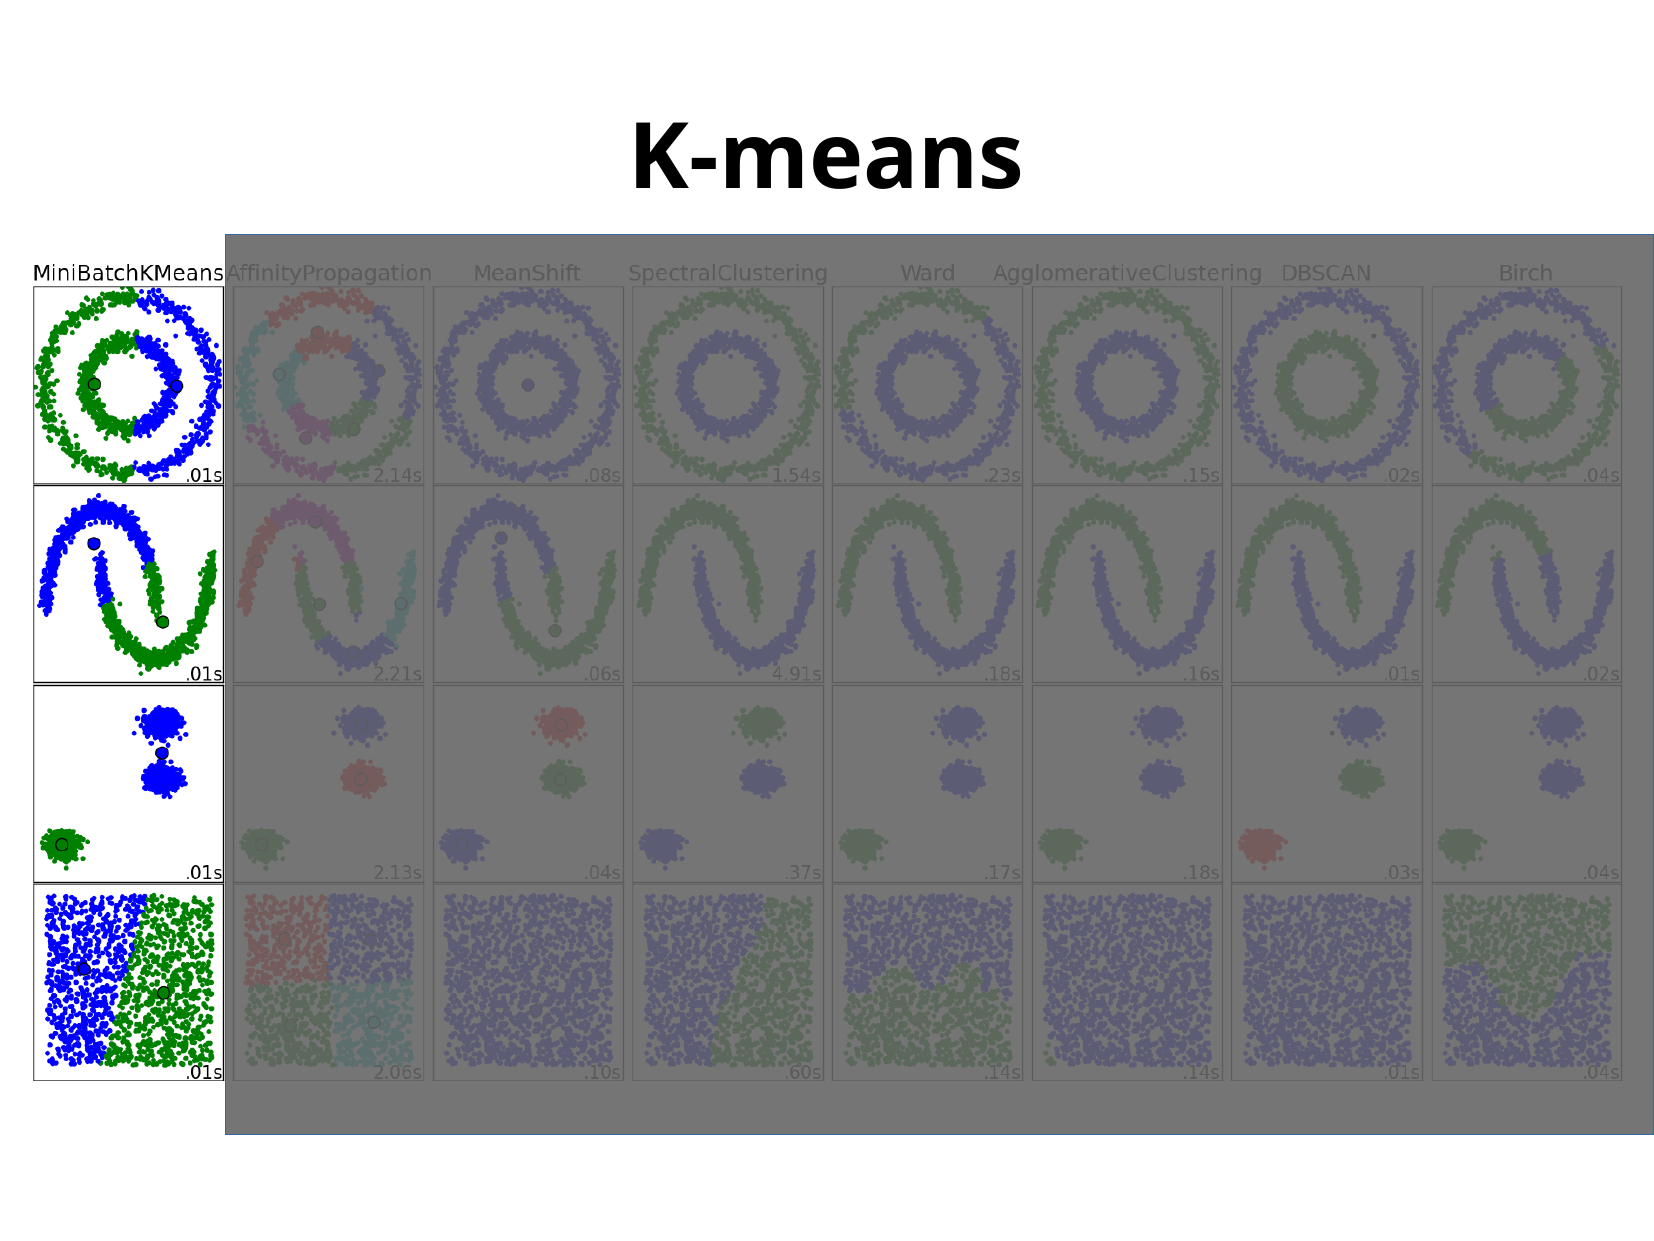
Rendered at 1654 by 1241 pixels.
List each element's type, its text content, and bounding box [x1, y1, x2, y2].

title K-means [82, 49, 1571, 253]
text_box [225, 234, 1654, 1135]
picture [0, 253, 225, 1081]
